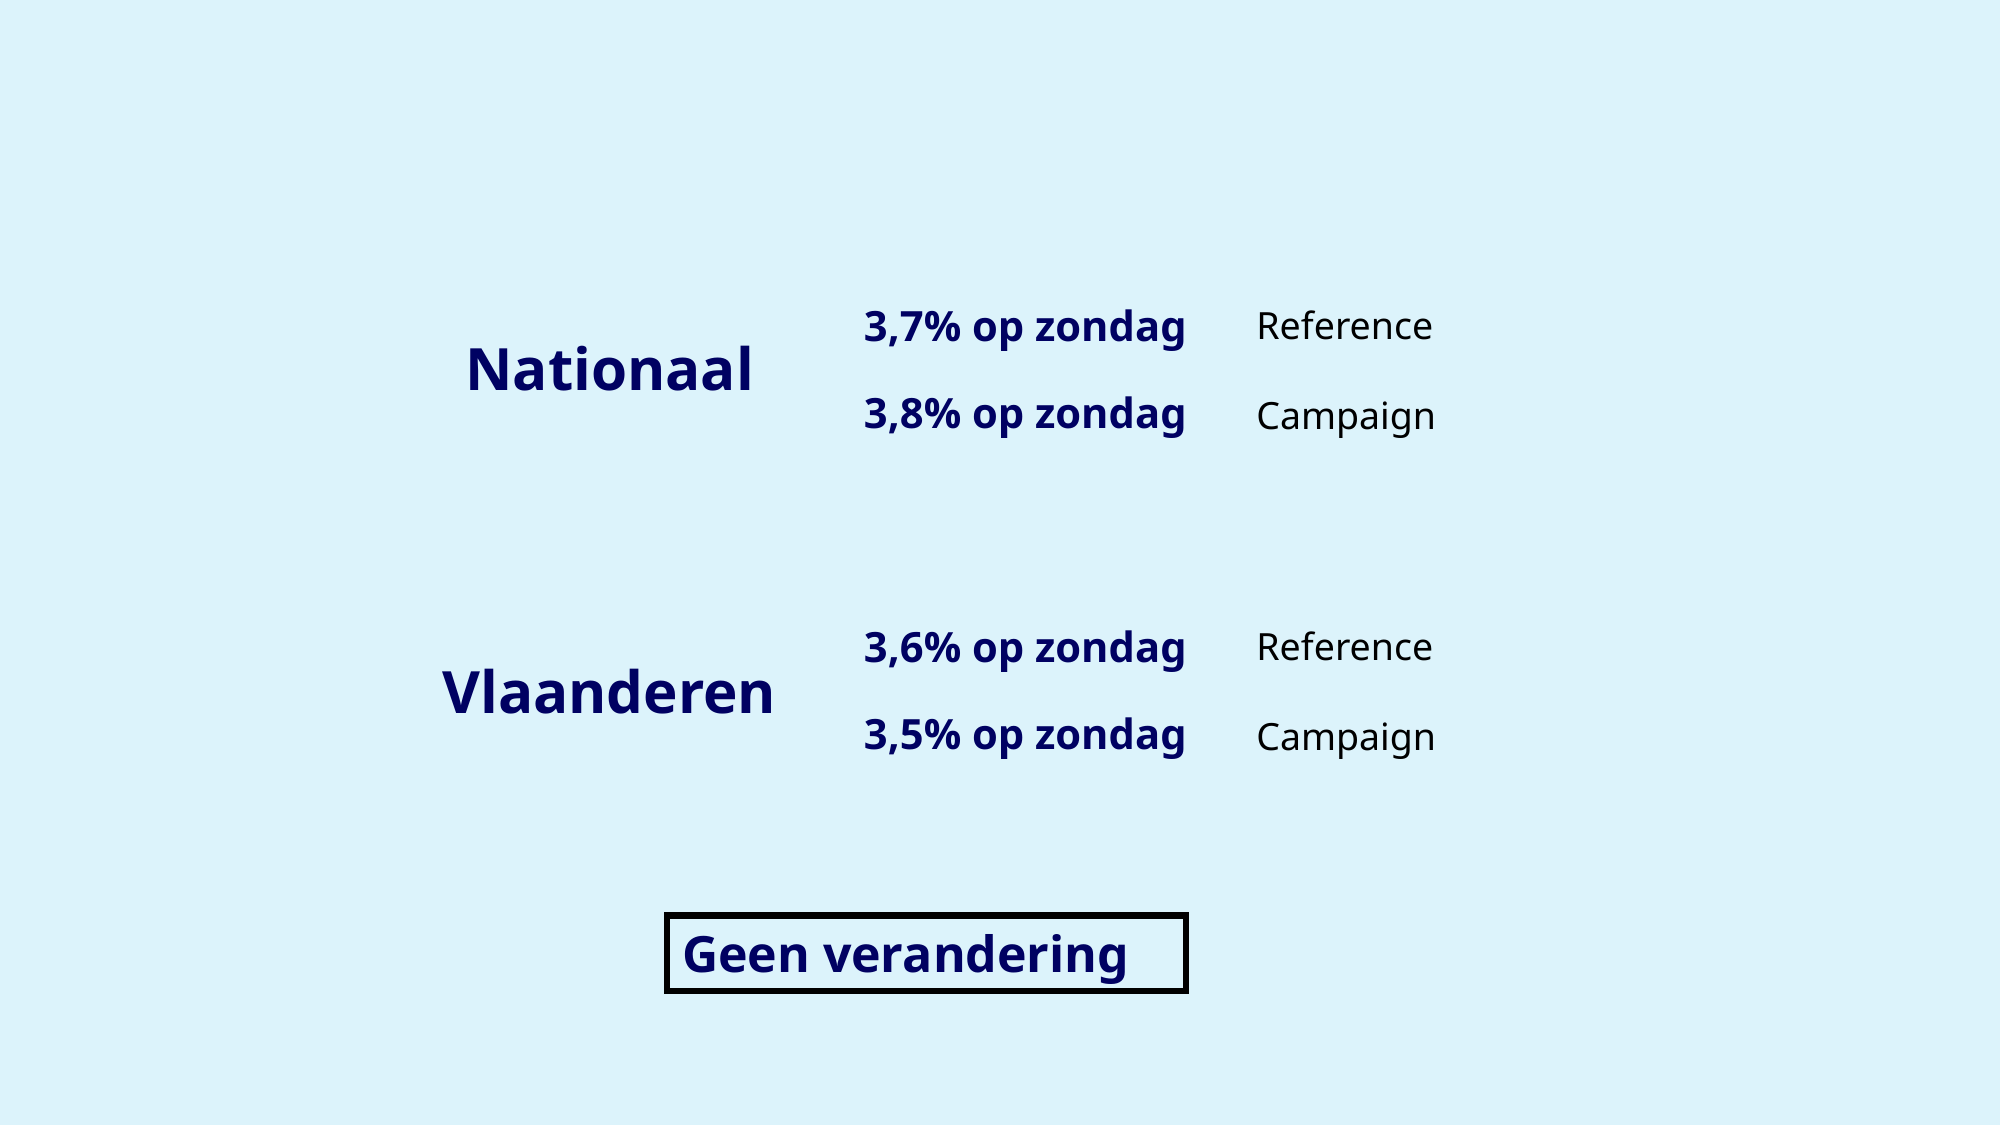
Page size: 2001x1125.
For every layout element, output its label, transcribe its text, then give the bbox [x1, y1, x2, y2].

text_box 3,5% op zondag [848, 700, 1261, 767]
text_box 3,6% op zondag [848, 612, 1242, 679]
text_box Campaign [1241, 705, 1465, 767]
text_box 3,7% op zondag [848, 292, 1242, 358]
text_box Geen verandering [667, 915, 1186, 992]
text_box Vlaanderen [427, 647, 840, 734]
text_box Reference [1241, 615, 1465, 677]
text_box Nationaal [450, 325, 801, 411]
text_box Campaign [1241, 384, 1465, 446]
text_box 3,8% op zondag [848, 379, 1261, 446]
text_box Reference [1241, 294, 1465, 356]
